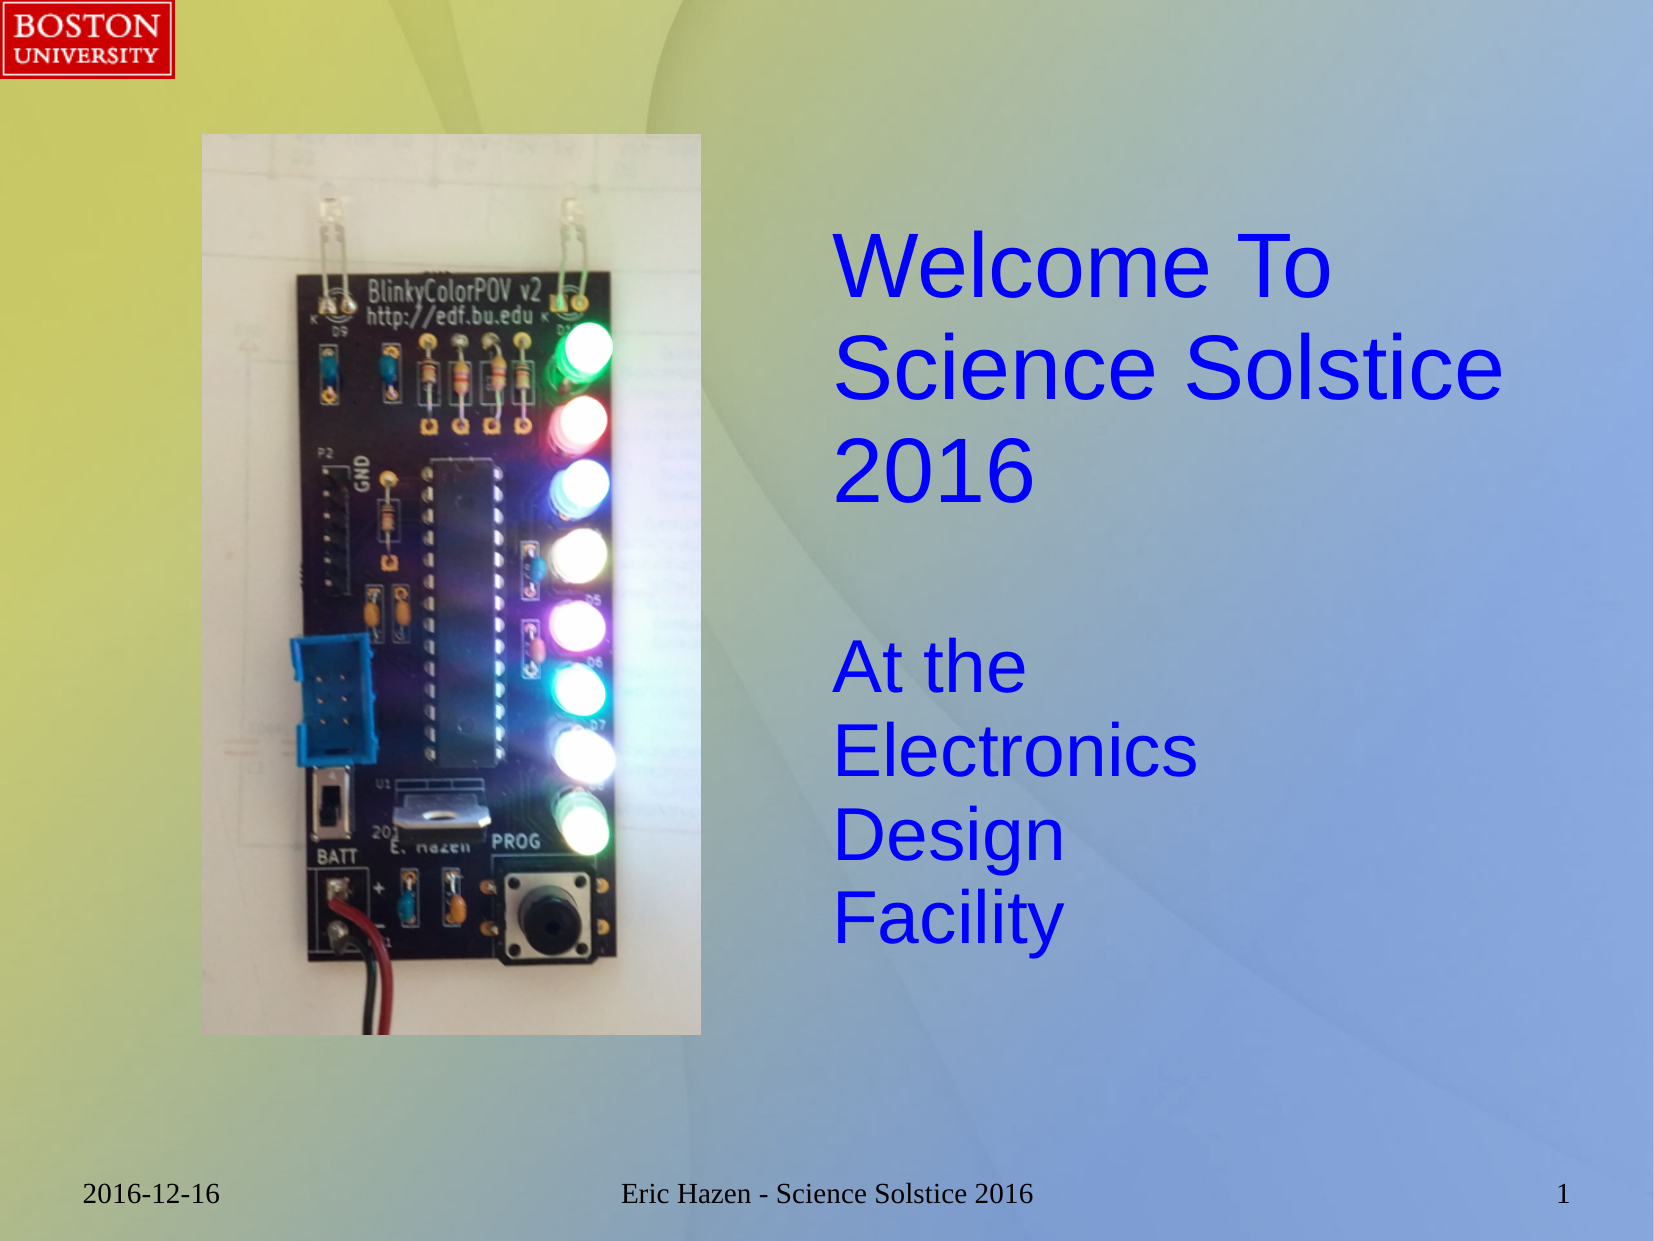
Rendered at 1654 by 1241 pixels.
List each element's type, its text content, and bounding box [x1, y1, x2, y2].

picture [0, 0, 1654, 1241]
text_box Welcome To Science Solstice 2016 At the Electronics Design Facility [817, 206, 1522, 969]
